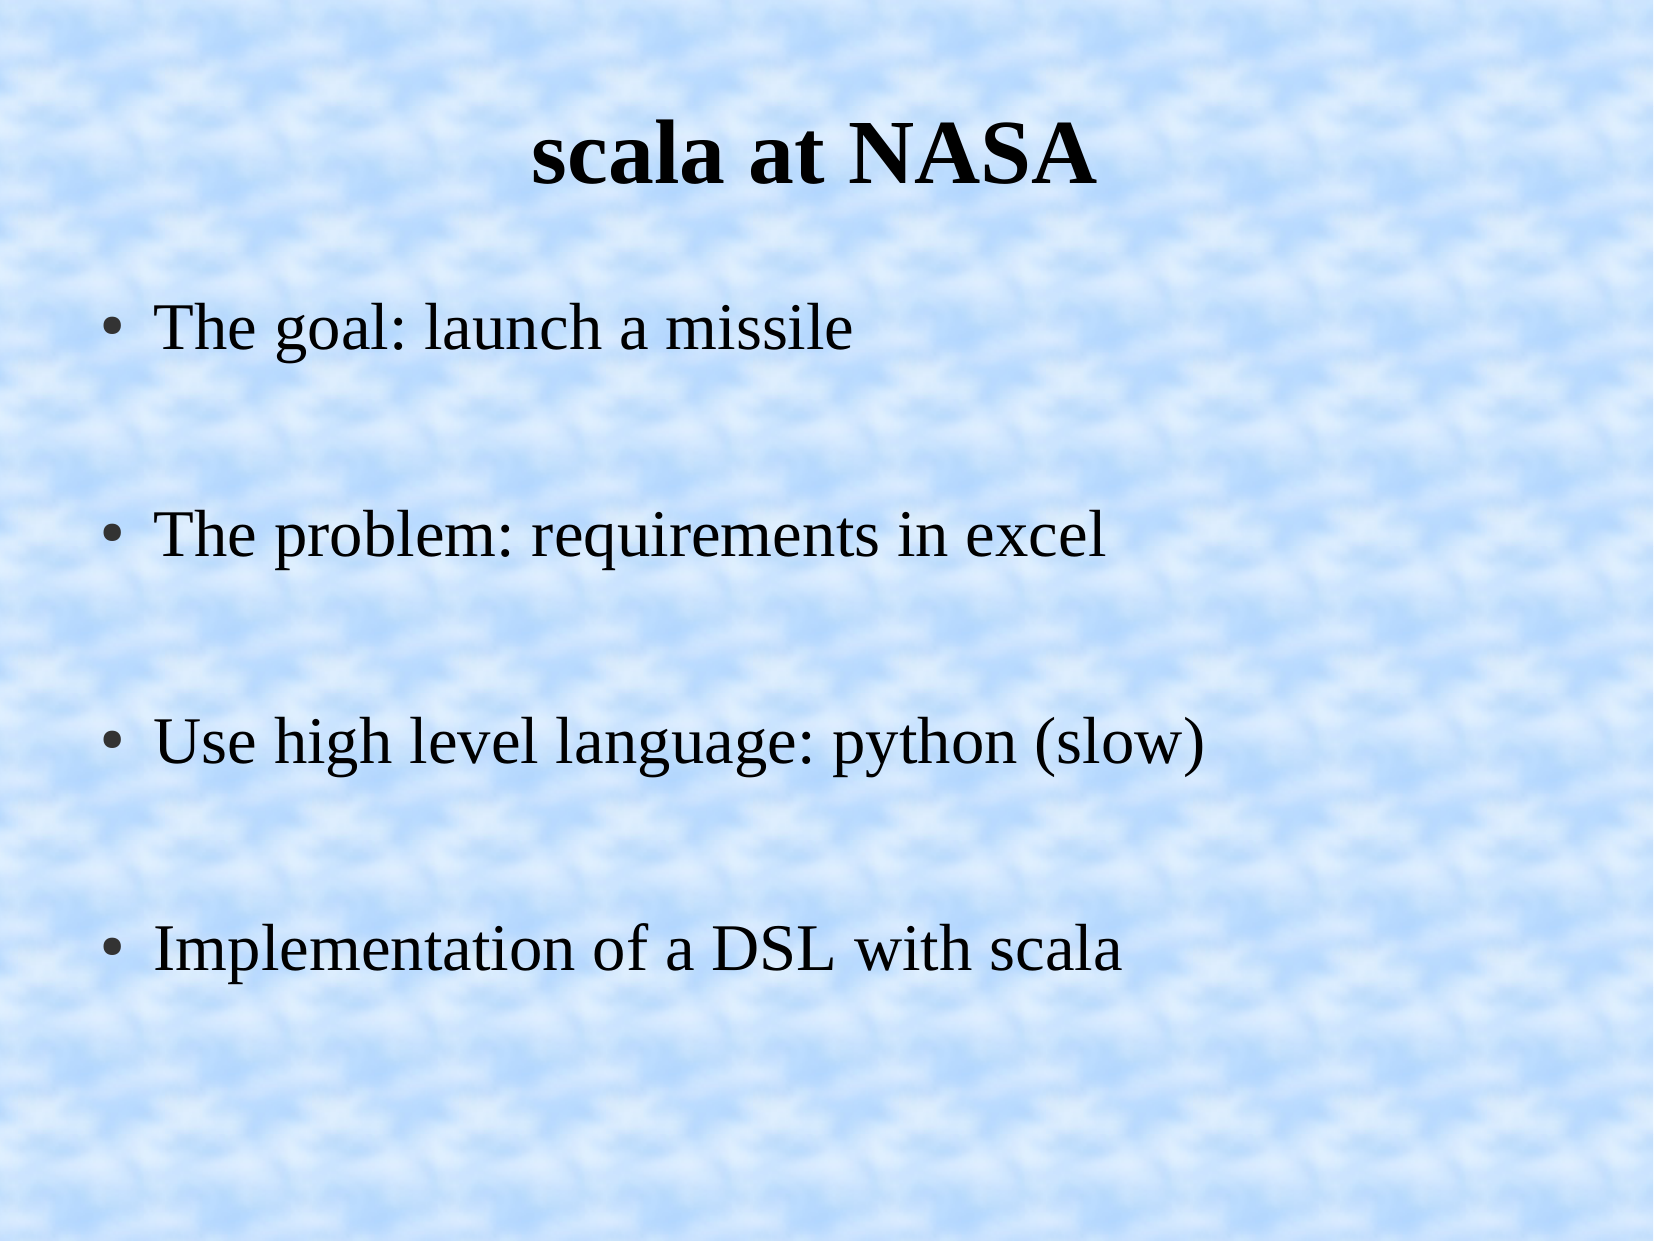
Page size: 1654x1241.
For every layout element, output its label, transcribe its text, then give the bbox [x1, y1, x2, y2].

picture [0, 0, 1654, 1241]
list The goal: launch a missile The problem: requirements in excel Use high level language: python (slow) Implementation of a DSL with scala [82, 290, 1571, 1110]
title scala at NASA [82, 49, 1571, 257]
